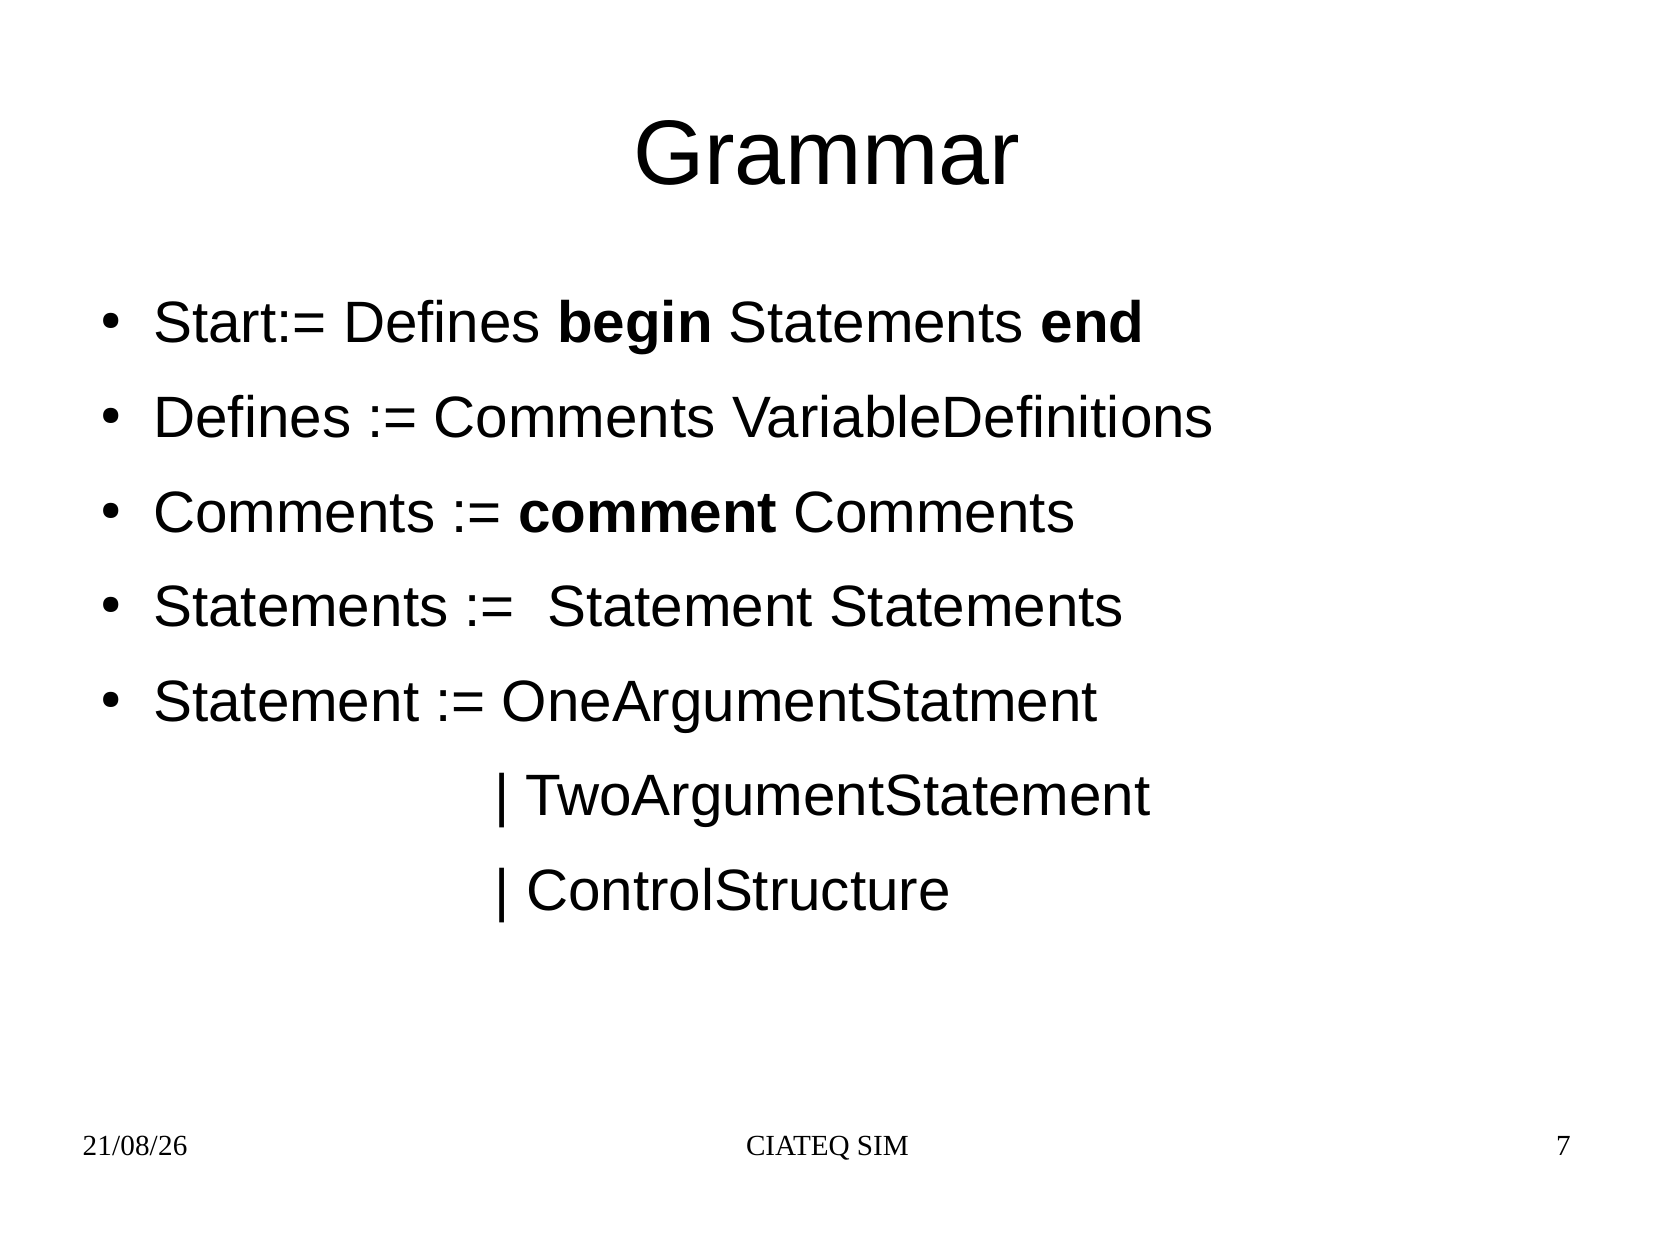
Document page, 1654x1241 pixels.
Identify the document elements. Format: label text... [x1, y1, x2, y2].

title Grammar [82, 49, 1571, 257]
list Start:= Defines begin Statements end Defines := Comments VariableDefinitions Comments := comment Comments Statements := Statement Statements Statement := OneArgumentStatment | TwoArgumentStatement | ControlStructure [82, 290, 1571, 1010]
